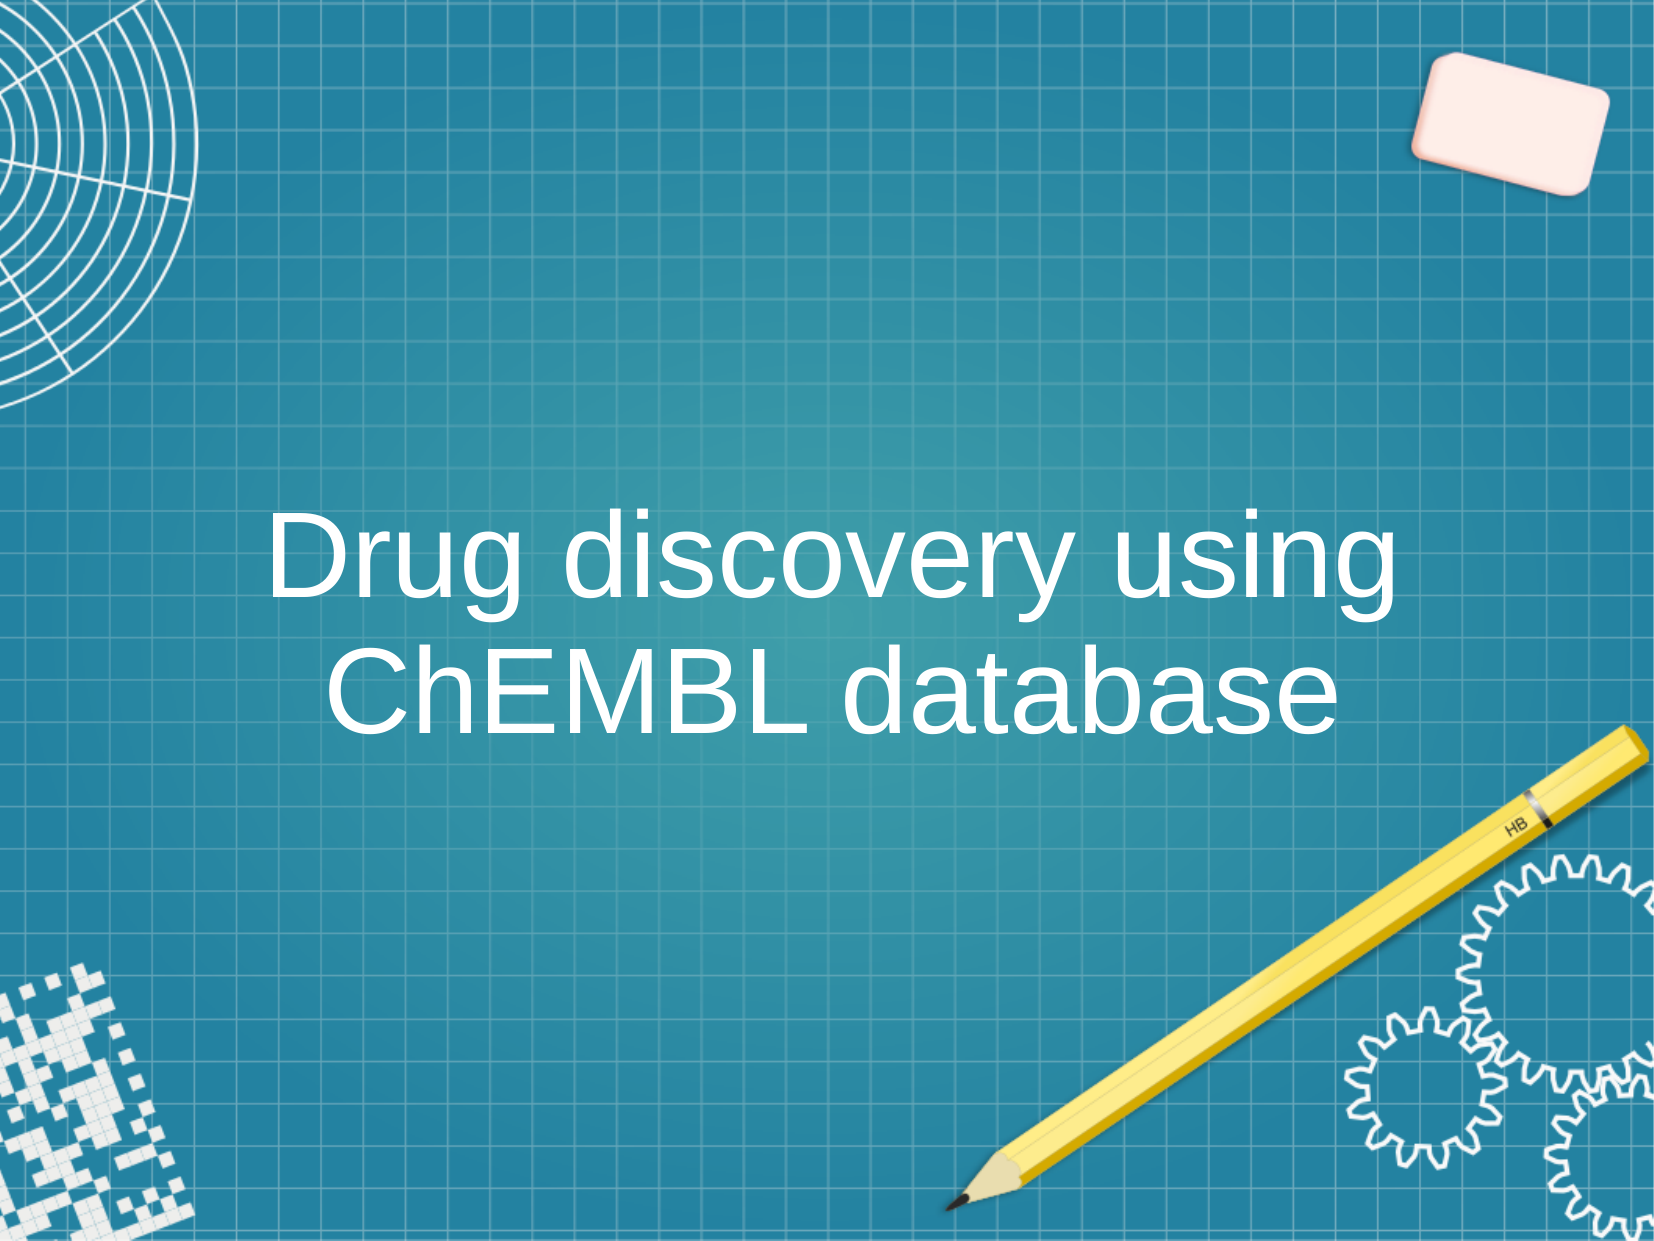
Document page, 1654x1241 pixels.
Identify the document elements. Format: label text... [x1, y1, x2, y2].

picture [0, 0, 1654, 1241]
title Drug discovery using ChEMBL database [94, 486, 1571, 760]
